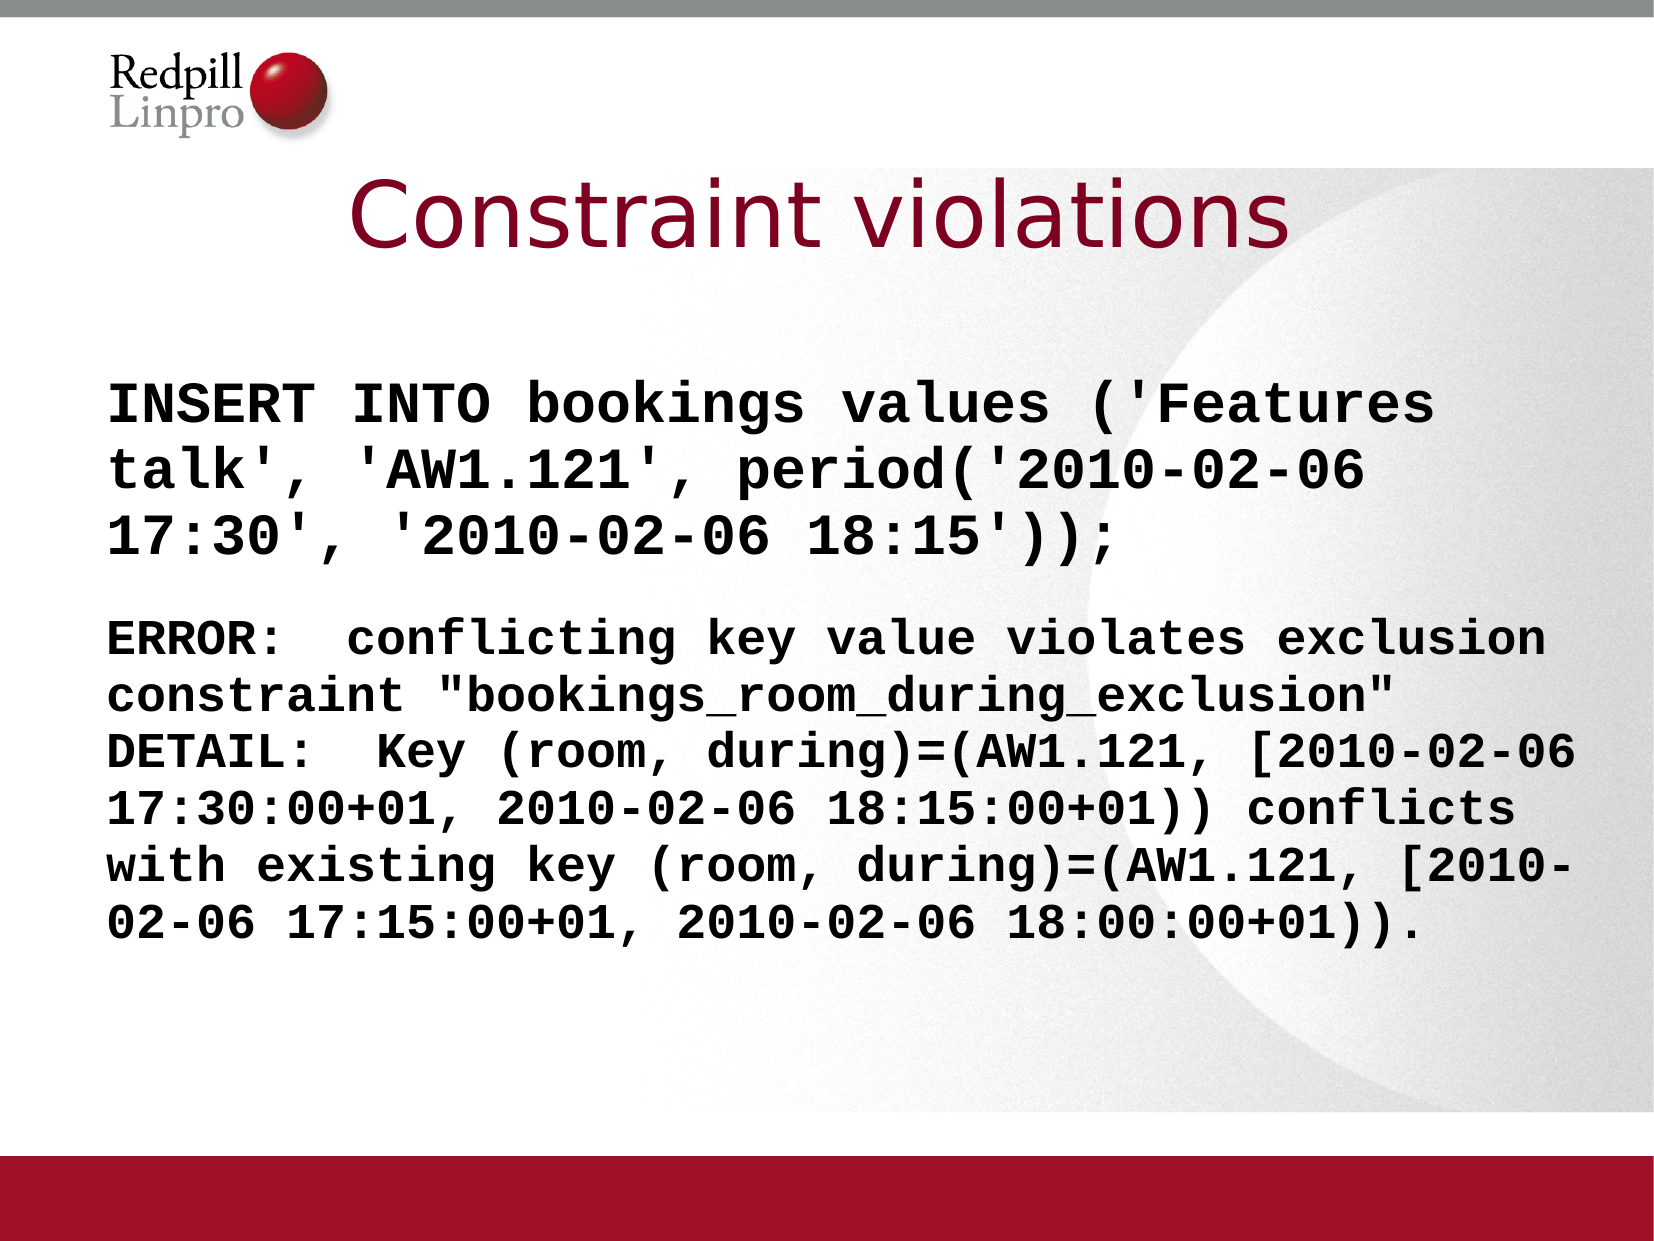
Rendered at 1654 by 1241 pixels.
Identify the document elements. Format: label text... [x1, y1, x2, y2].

title Constraint violations [76, 147, 1565, 285]
list INSERT INTO bookings values ('Features talk', 'AW1.121', period('2010-02-06 17:30', '2010-02-06 18:15')); ERROR: conflicting key value violates exclusion constraint "bookings_room_during_exclusion" DETAIL: Key (room, during)=(AW1.121, [2010-02-06 17:30:00+01, 2010-02-06 18:15:00+01)) conflicts with existing key (room, during)=(AW1.121, [2010-02-06 17:15:00+01, 2010-02-06 18:00:00+01)). [35, 307, 1629, 1112]
picture [0, 0, 1654, 1241]
